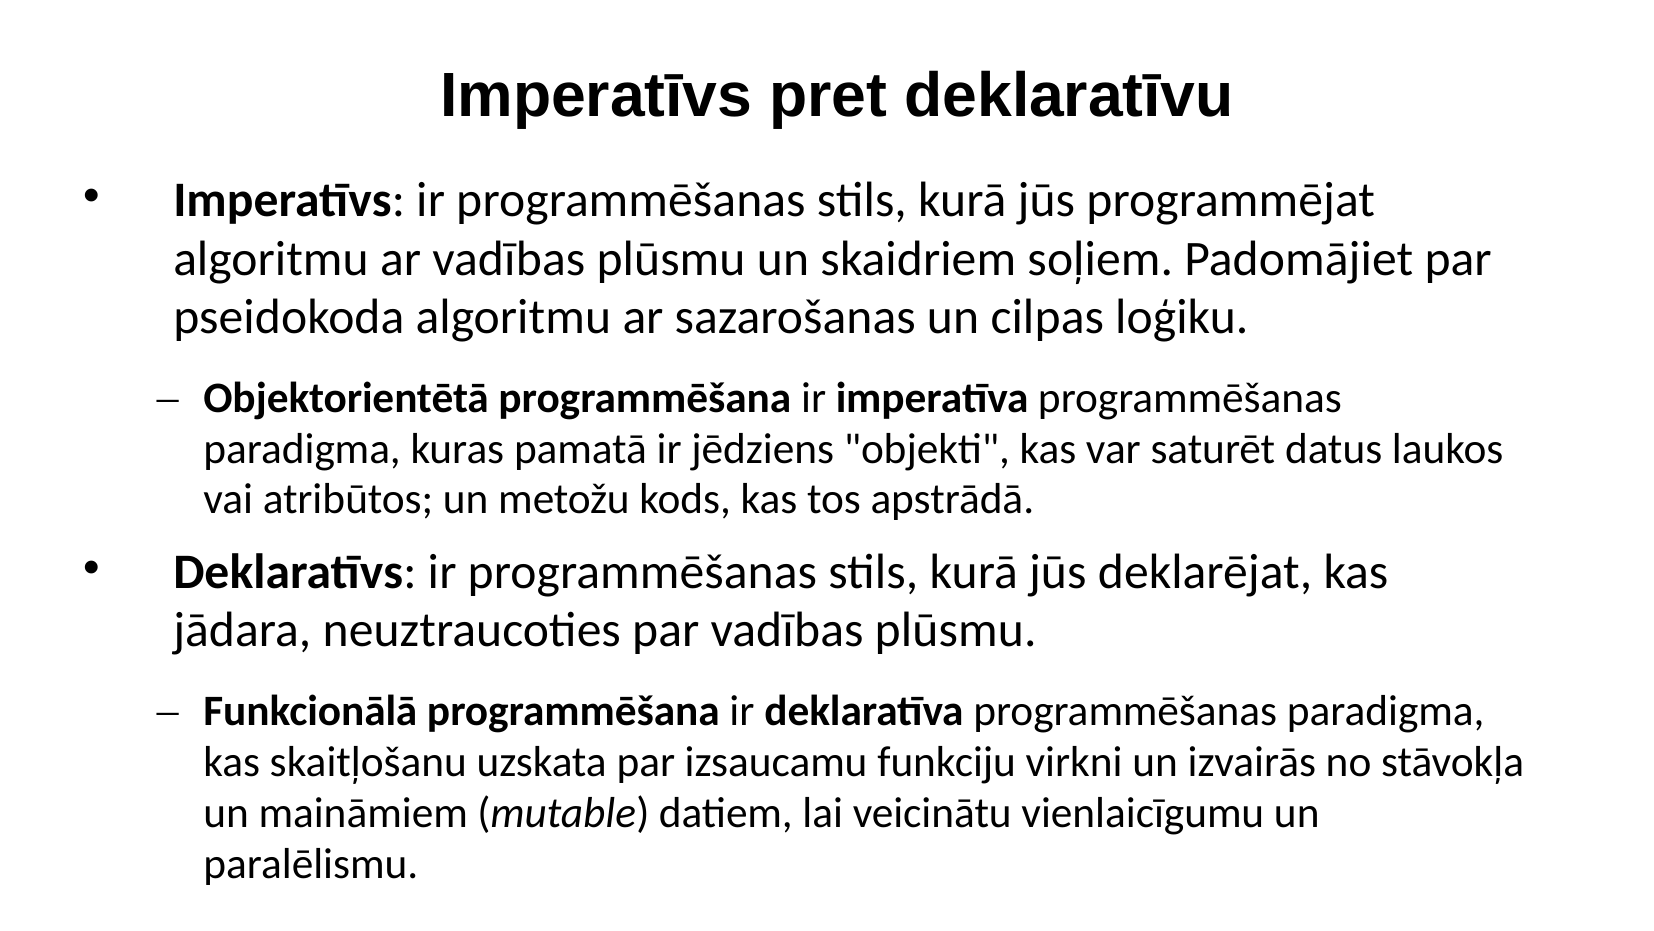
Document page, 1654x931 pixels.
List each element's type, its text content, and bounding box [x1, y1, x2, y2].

title Imperatīvs pret deklaratīvu [82, 36, 1571, 146]
list Imperatīvs: ir programmēšanas stils, kurā jūs programmējat algoritmu ar vadības plūsmu un skaidriem soļiem. Padomājiet par pseidokoda algoritmu ar sazarošanas un cilpas loģiku. Objektorientētā programmēšana ir imperatīva programmēšanas paradigma, kuras pamatā ir jēdziens "objekti", kas var saturēt datus laukos vai atribūtos; un metožu kods, kas tos apstrādā. Deklaratīvs: ir programmēšanas stils, kurā jūs deklarējat, kas jādara, neuztraucoties par vadības plūsmu. Funkcionālā programmēšana ir deklaratīva programmēšanas paradigma, kas skaitļošanu uzskata par izsaucamu funkciju virkni un izvairās no stāvokļa un maināmiem (mutable) datiem, lai veicinātu vienlaicīgumu un paralēlismu. [82, 168, 1538, 889]
